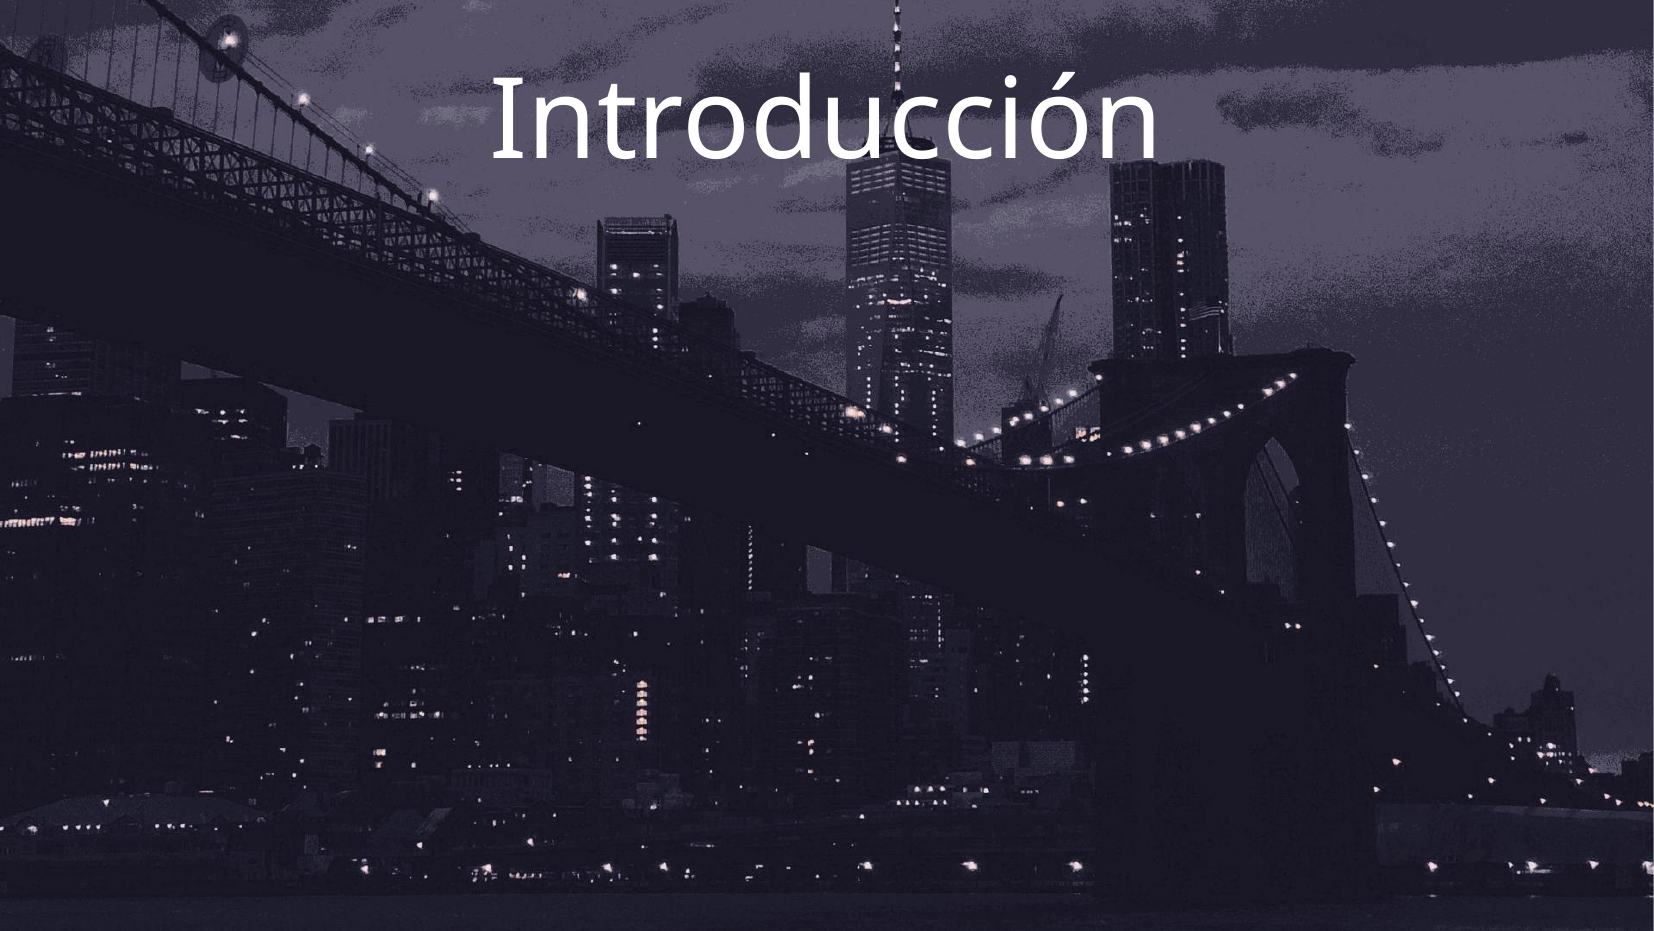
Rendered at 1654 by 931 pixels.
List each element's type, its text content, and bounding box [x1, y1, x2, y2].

title Introducción [82, 37, 1571, 193]
picture [0, 0, 1654, 931]
